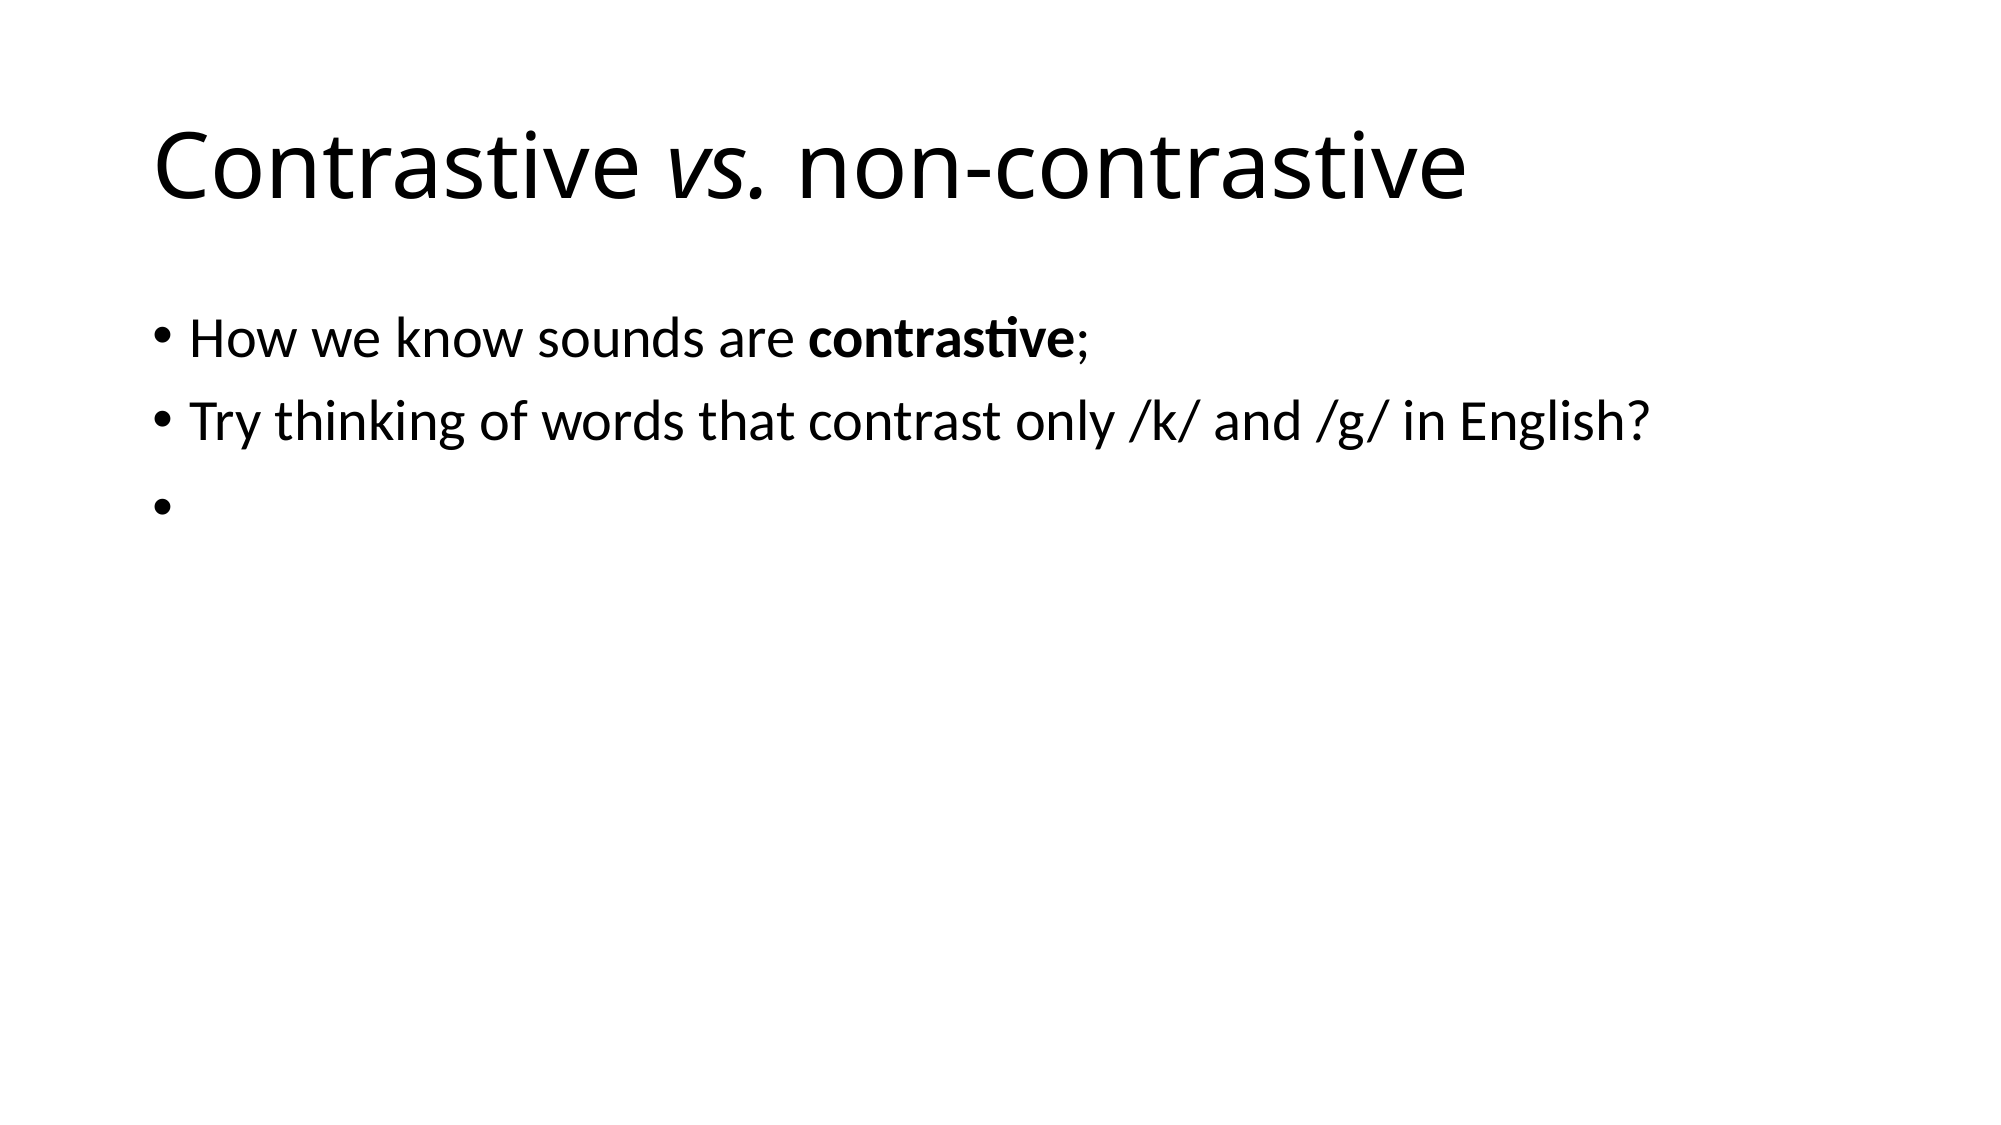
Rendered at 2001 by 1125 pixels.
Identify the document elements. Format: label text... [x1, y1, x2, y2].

title Contrastive vs. non-contrastive [137, 59, 1863, 278]
list How we know sounds are contrastive; Try thinking of words that contrast only /k/ and /g/ in English? [137, 299, 1863, 1014]
